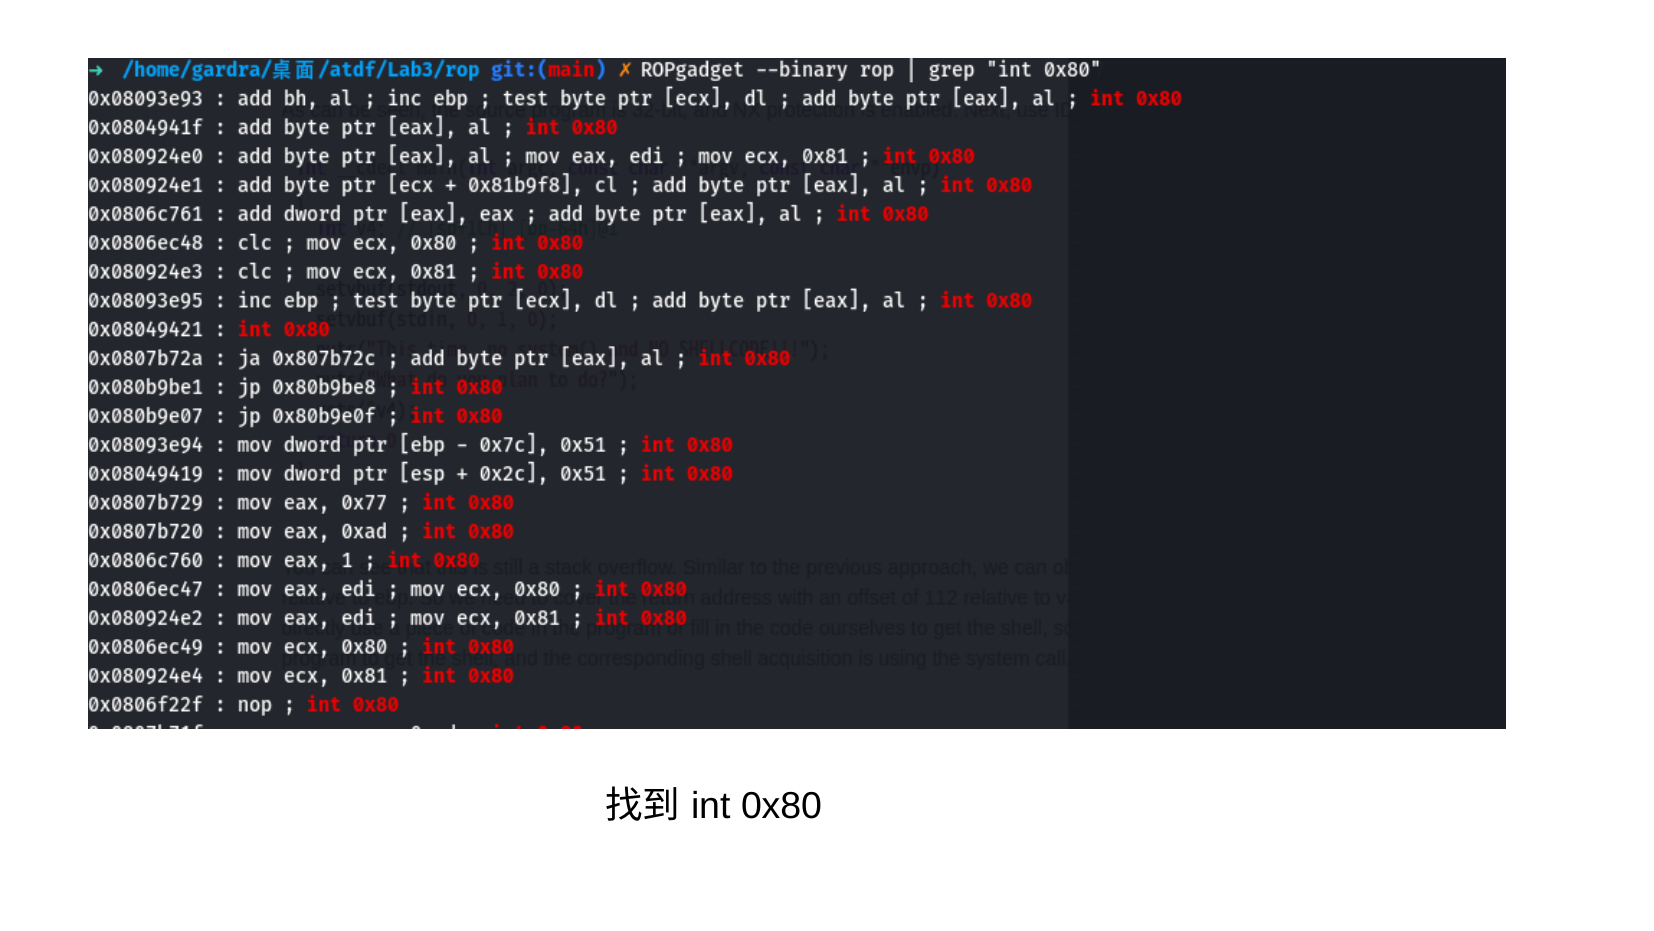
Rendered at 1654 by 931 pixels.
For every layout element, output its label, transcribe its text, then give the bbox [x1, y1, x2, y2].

picture [88, 58, 1506, 729]
text_box 找到int 0x80 [590, 767, 1093, 837]
